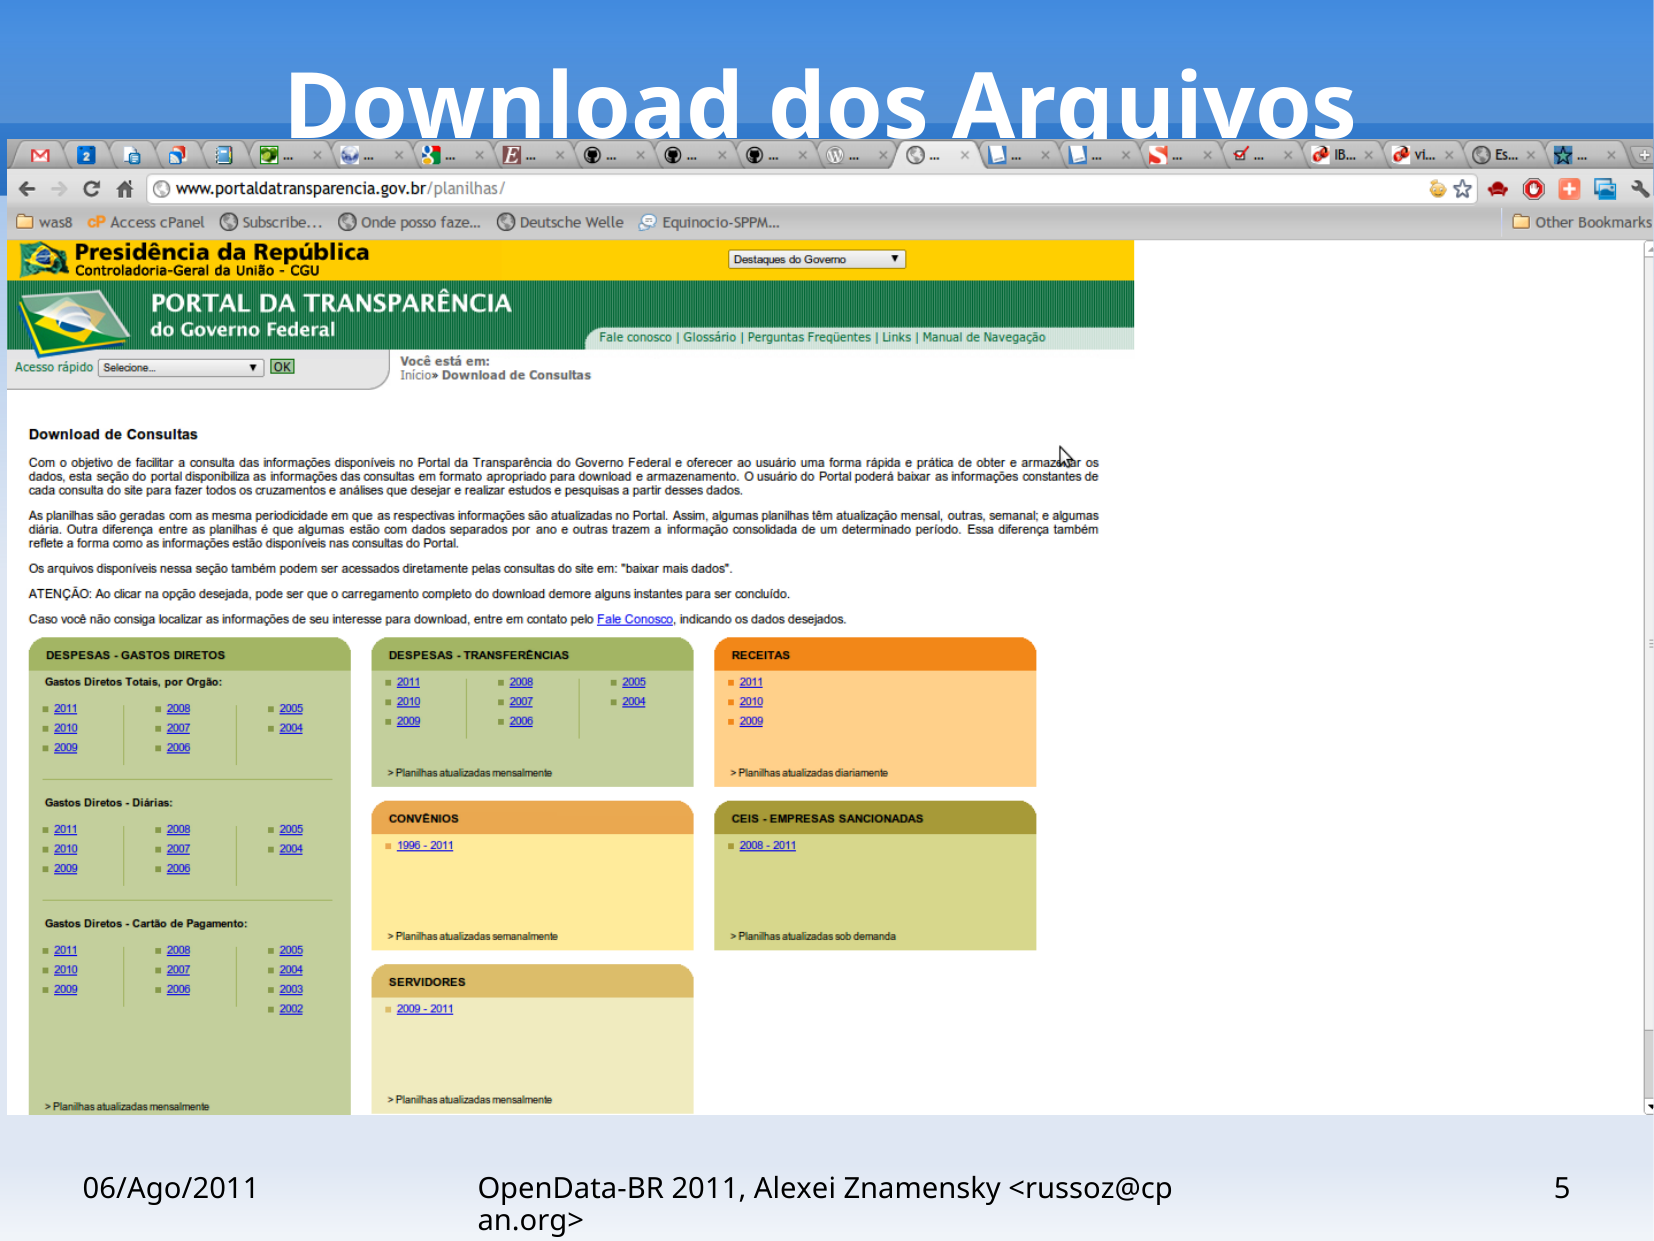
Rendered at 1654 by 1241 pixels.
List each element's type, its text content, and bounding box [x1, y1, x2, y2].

title Download dos Arquivos [76, 0, 1565, 139]
picture [0, 0, 1654, 1241]
